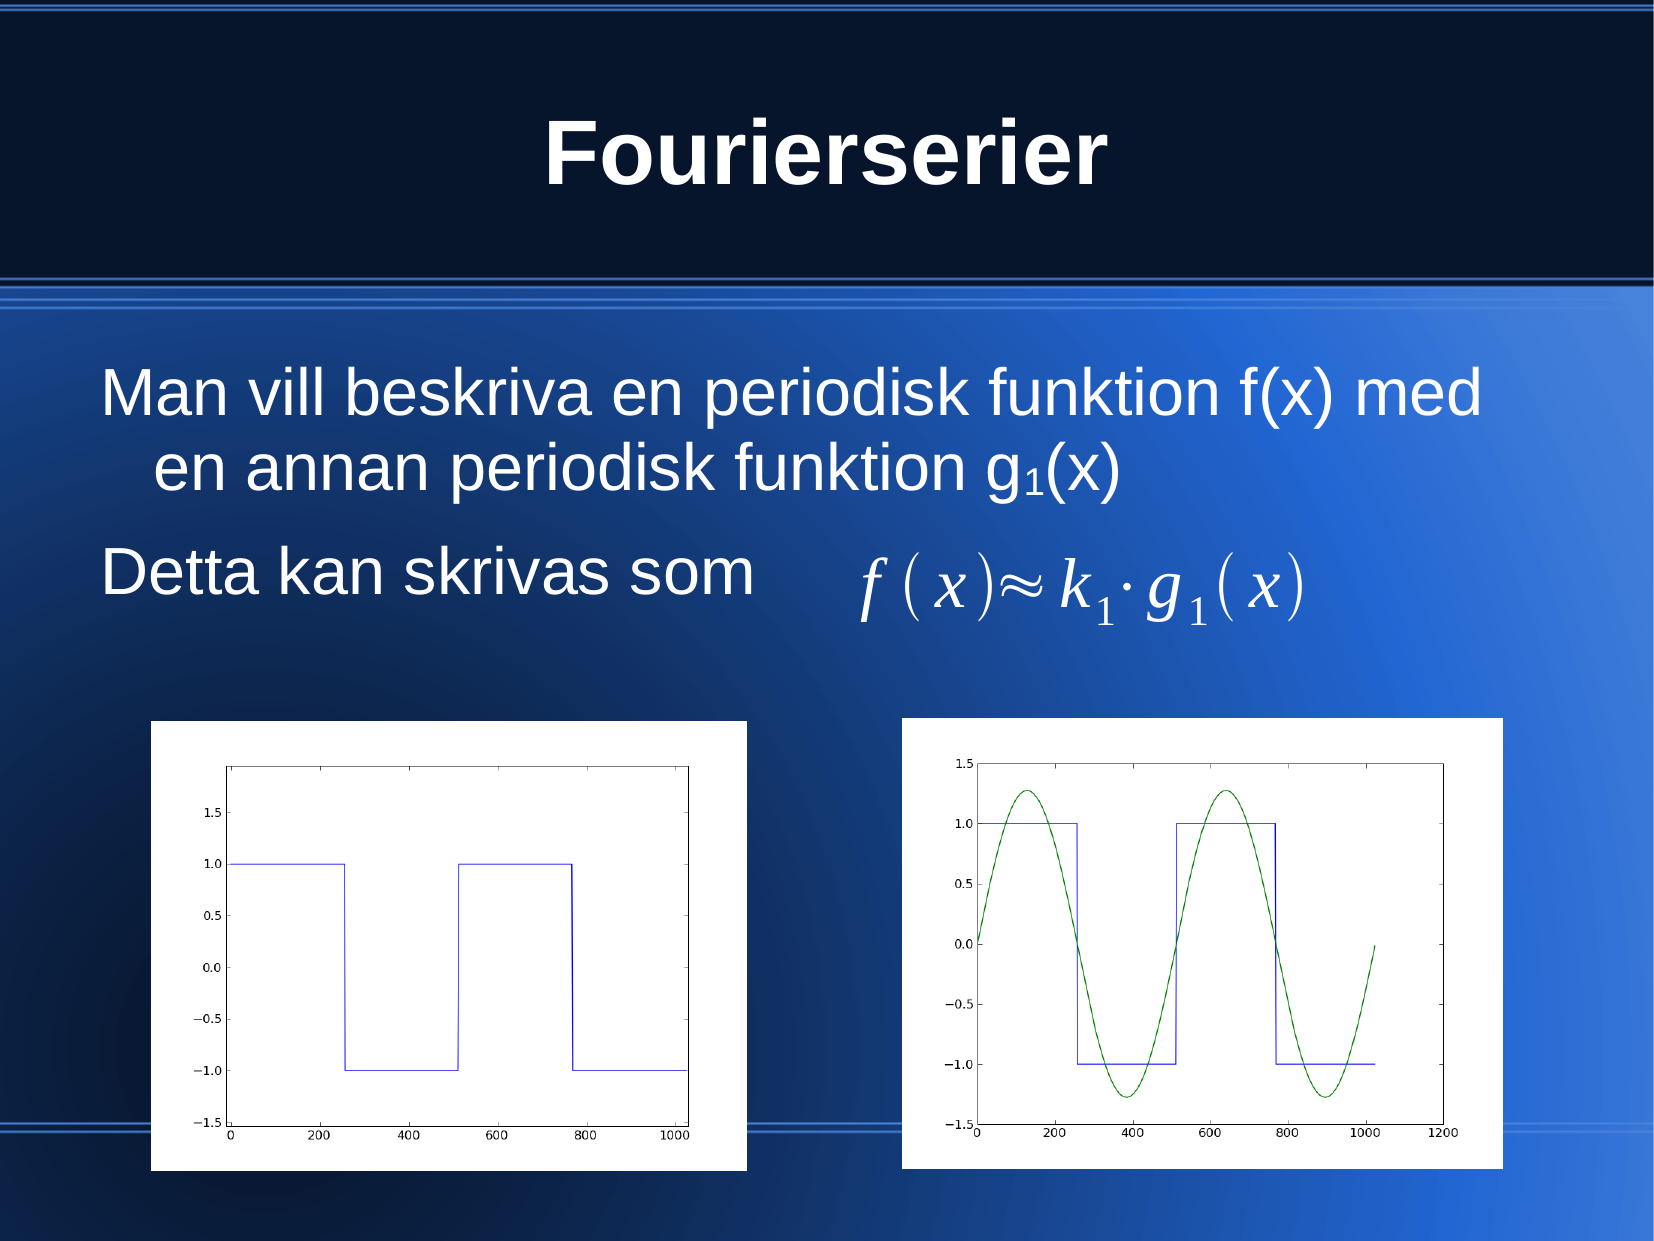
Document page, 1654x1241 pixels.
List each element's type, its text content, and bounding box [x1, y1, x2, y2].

title Fourierserier [82, 49, 1571, 257]
chart [824, 545, 1326, 635]
list Man vill beskriva en periodisk funktion f(x) med en annan periodisk funktion g1(x) Detta kan skrivas som [82, 355, 1571, 1043]
picture [0, 0, 1654, 1241]
